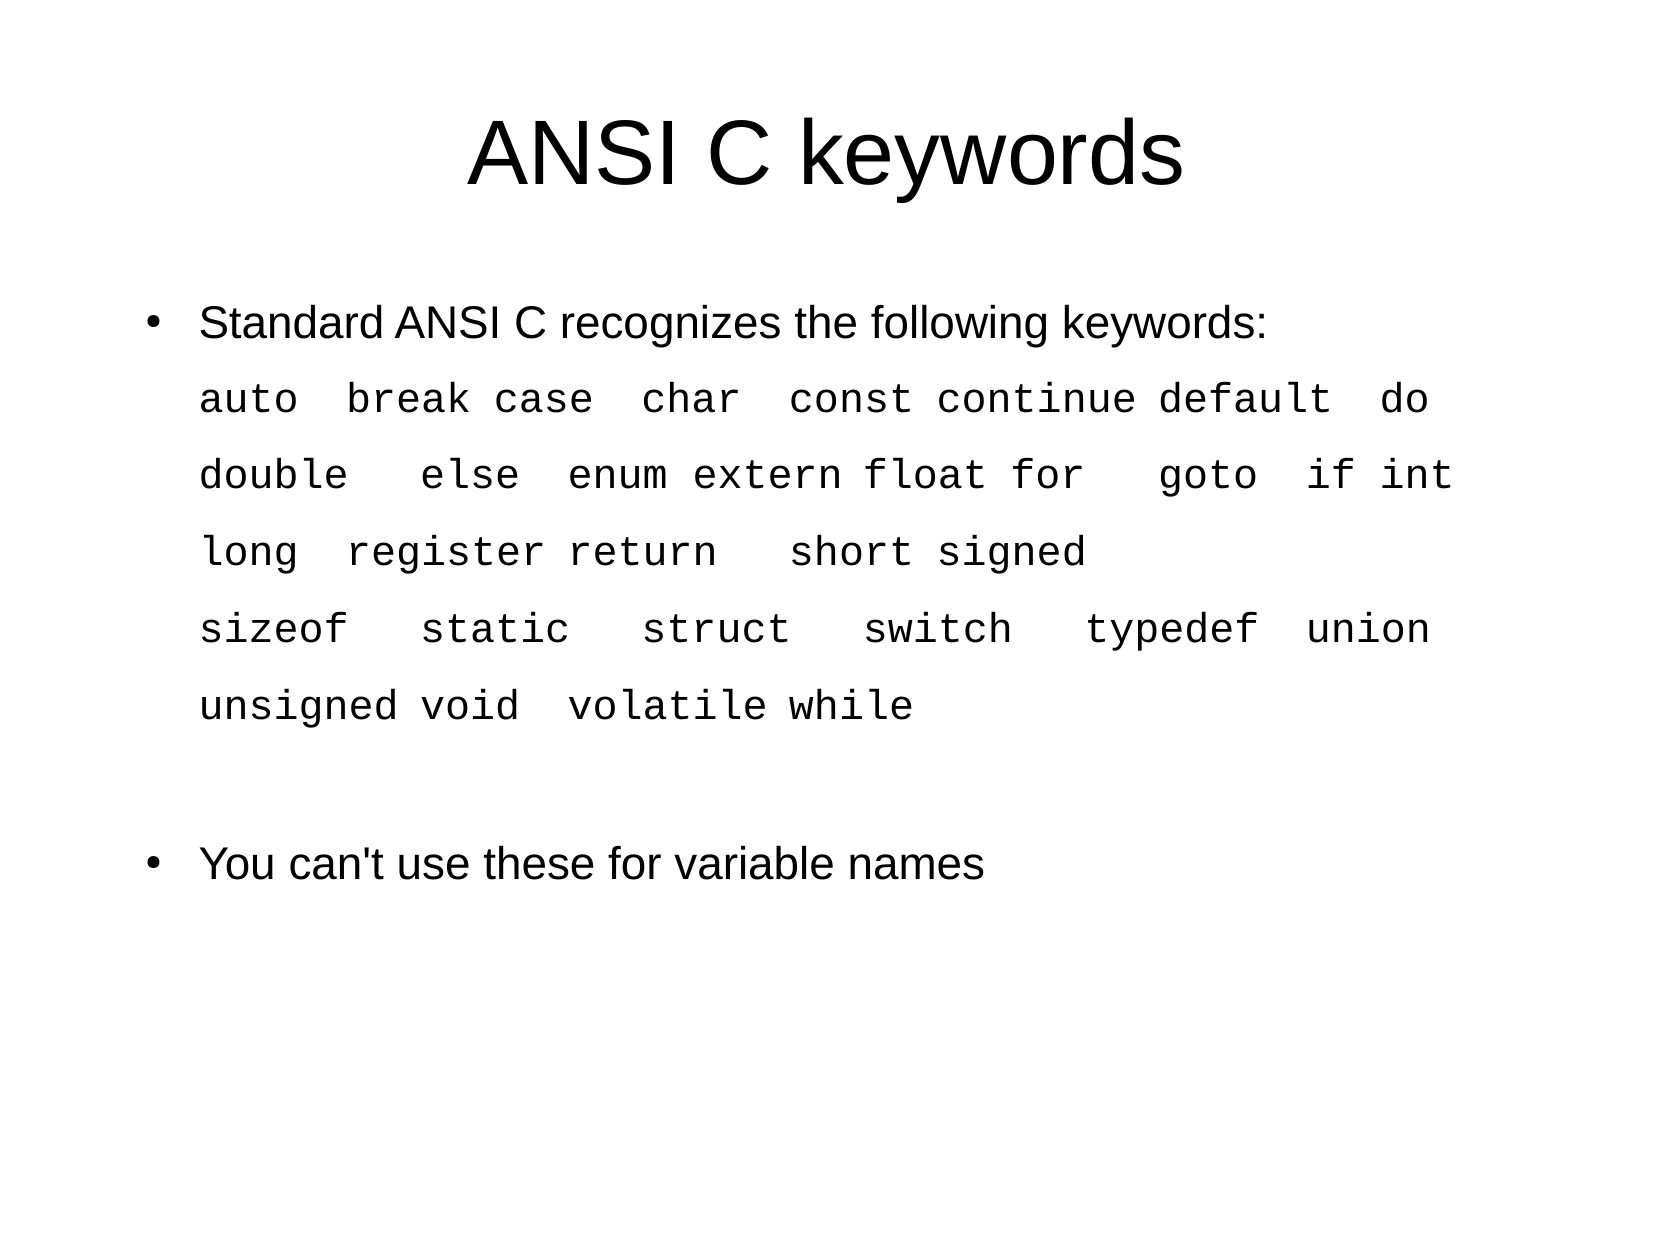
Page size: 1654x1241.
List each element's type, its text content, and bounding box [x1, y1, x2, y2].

title ANSI C keywords [82, 49, 1571, 257]
list Standard ANSI C recognizes the following keywords: auto break case char const continue default do double else enum extern float for goto if int long register return short signed sizeof static struct switch typedef union unsigned void volatile while You can't use these for variable names [127, 296, 1583, 1170]
